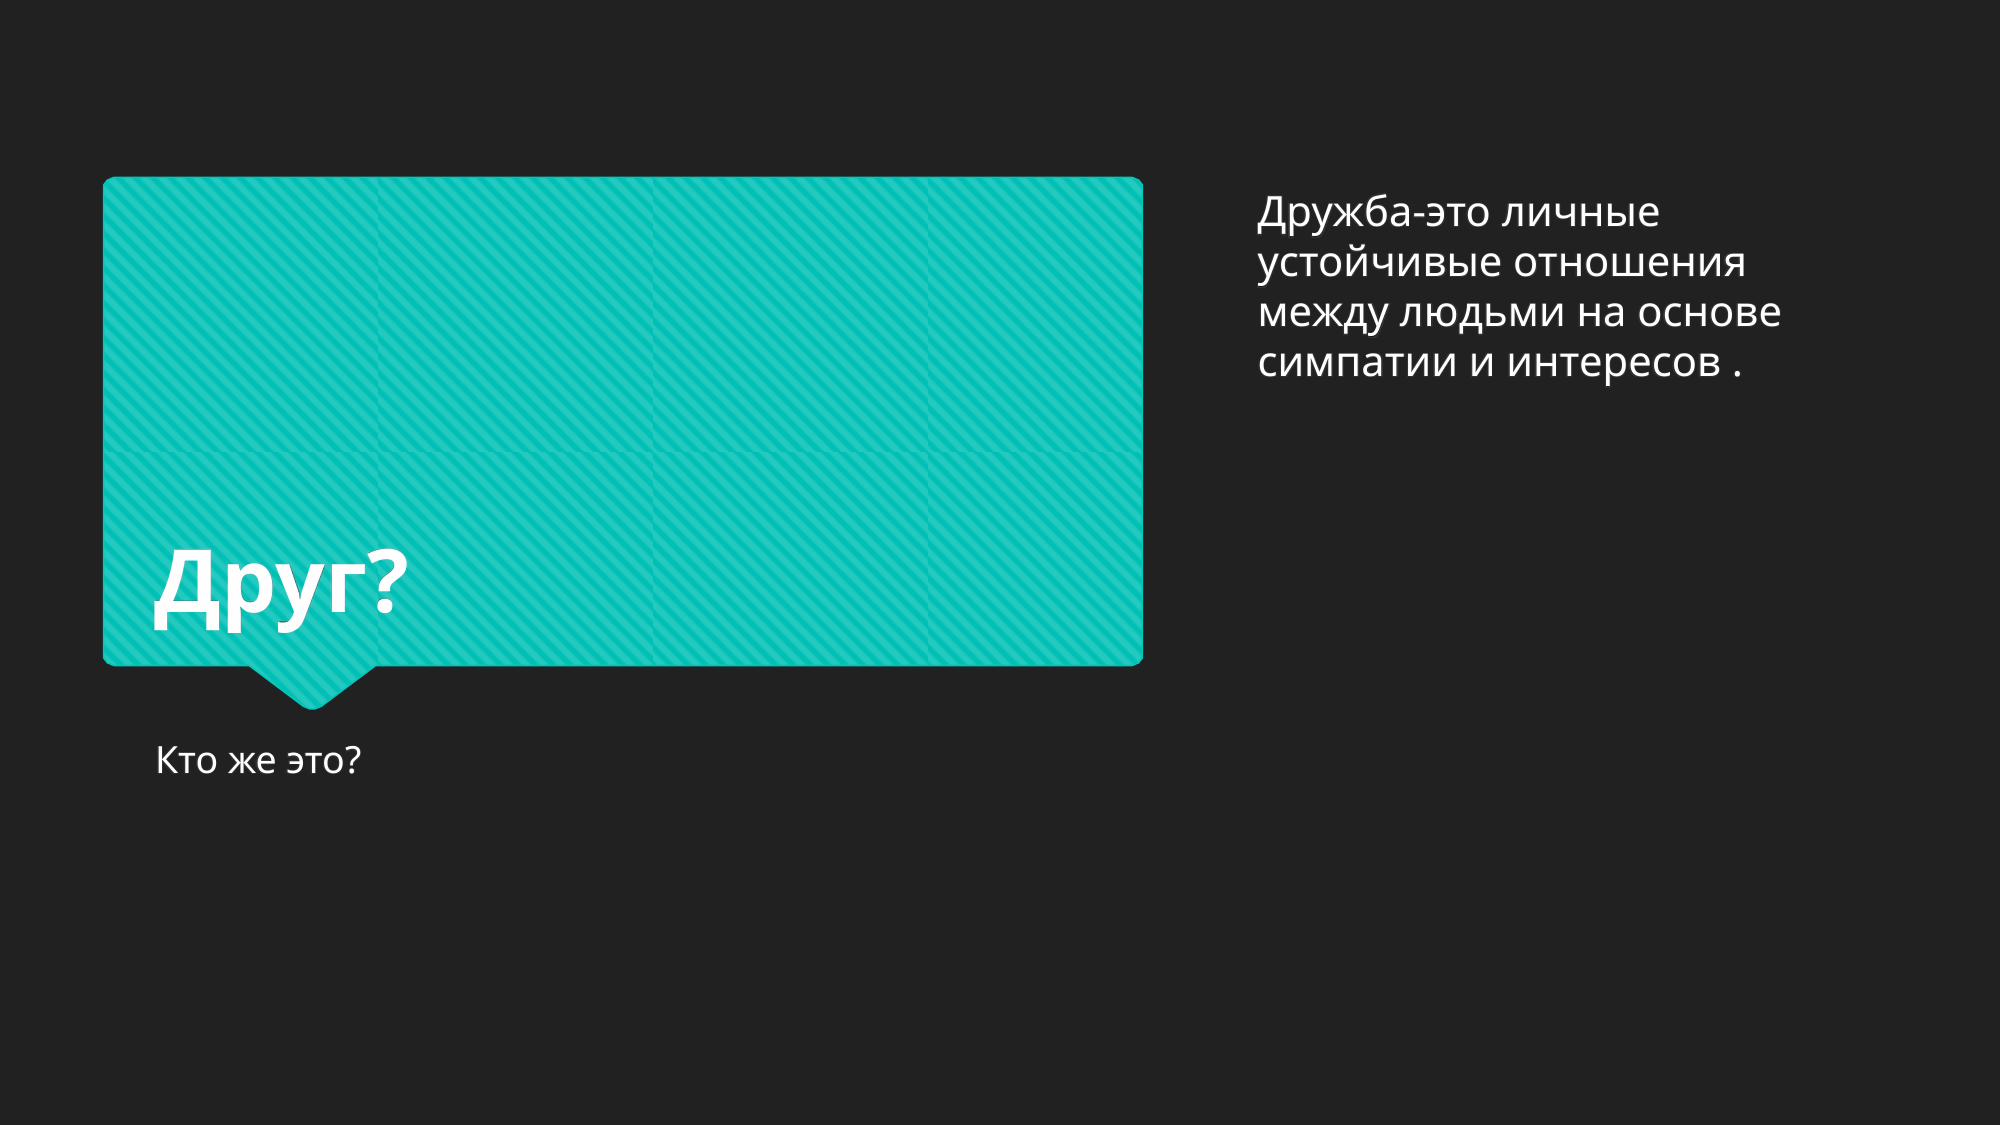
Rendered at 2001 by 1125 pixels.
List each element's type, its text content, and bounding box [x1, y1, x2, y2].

list Дружба-это личные устойчивые отношения между людьми на основе симпатии и интересов . [1242, 177, 1868, 846]
list Кто же это? [139, 728, 1107, 846]
title Друг? [139, 203, 1107, 638]
